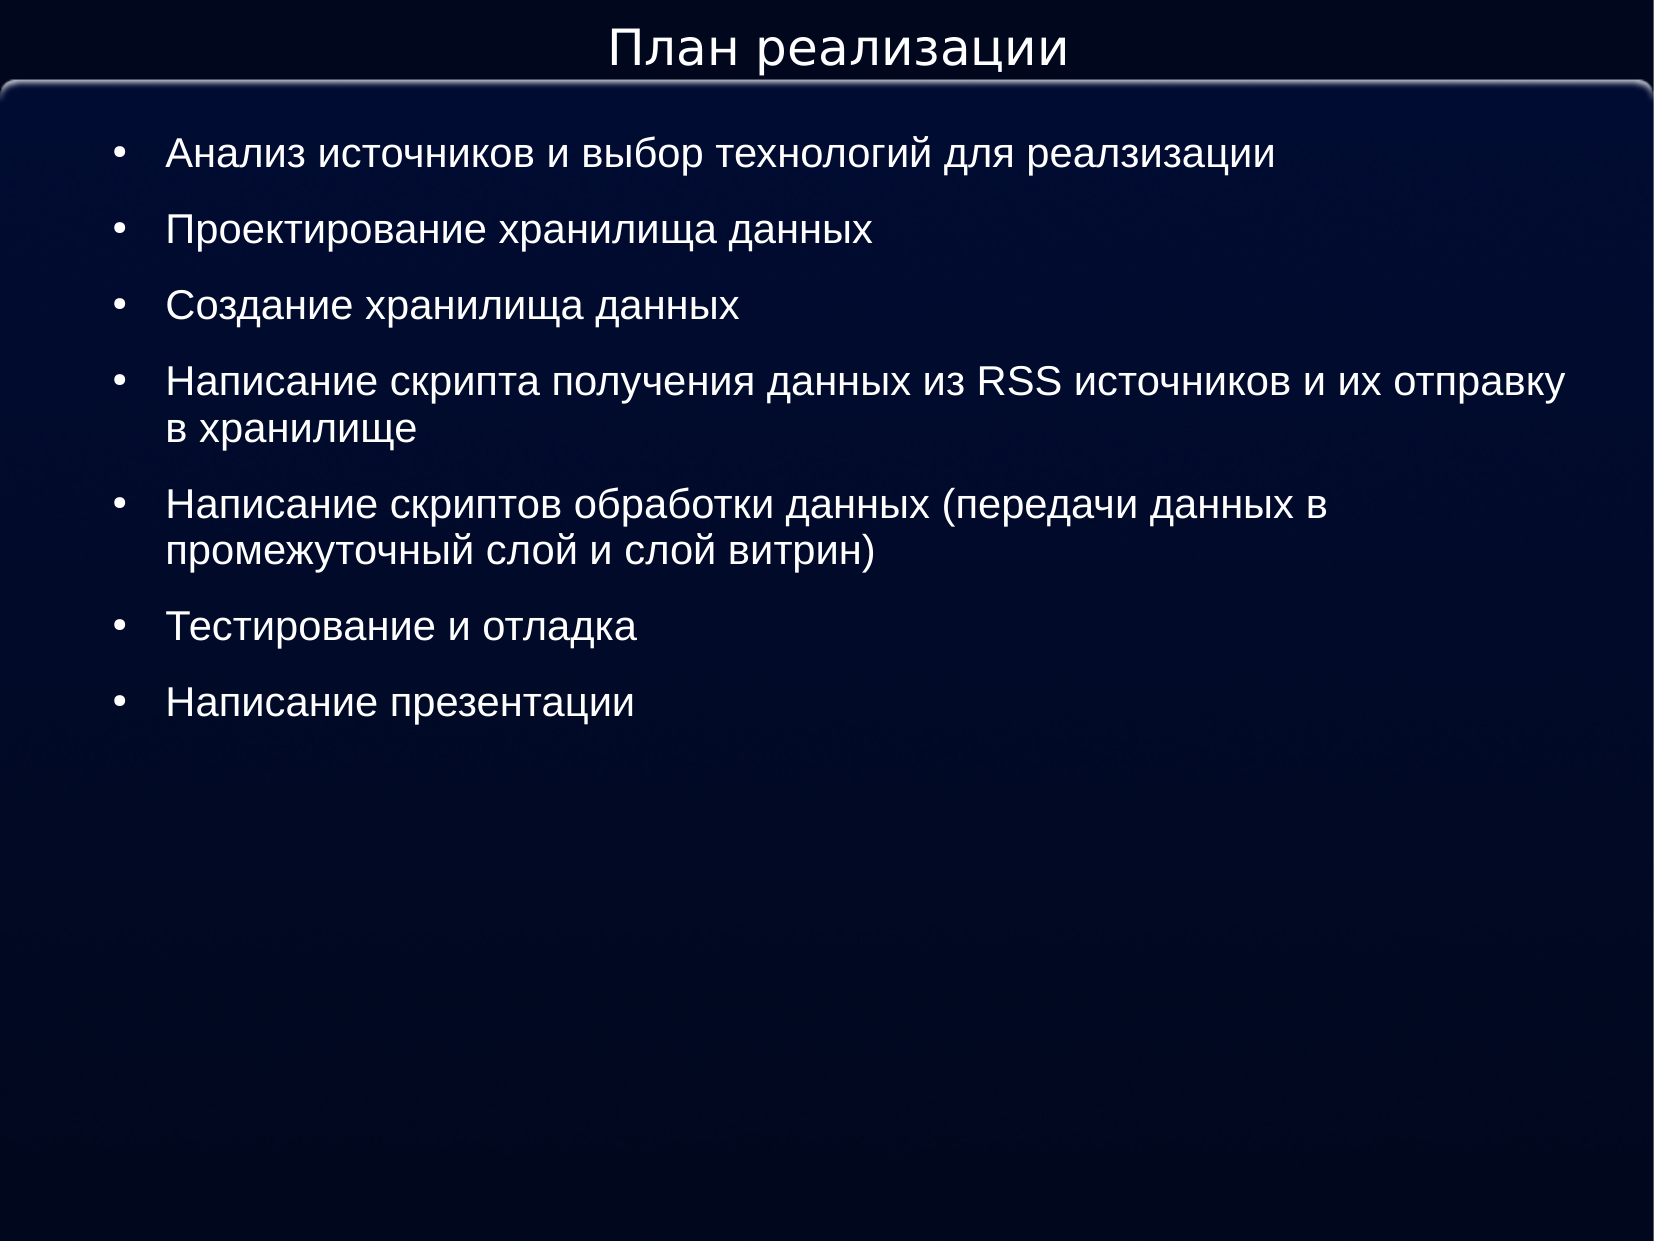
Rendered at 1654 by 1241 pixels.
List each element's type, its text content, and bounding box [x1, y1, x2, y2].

title План реализации [94, 13, 1583, 83]
picture [0, 0, 1654, 1241]
list Анализ источников и выбор технологий для реалзизации Проектирование хранилища данных Создание хранилища данных Написание скрипта получения данных из RSS источников и их отправку в хранилище Написание скриптов обработки данных (передачи данных в промежуточный слой и слой витрин) Тестирование и отладка Написание презентации [94, 129, 1583, 1087]
